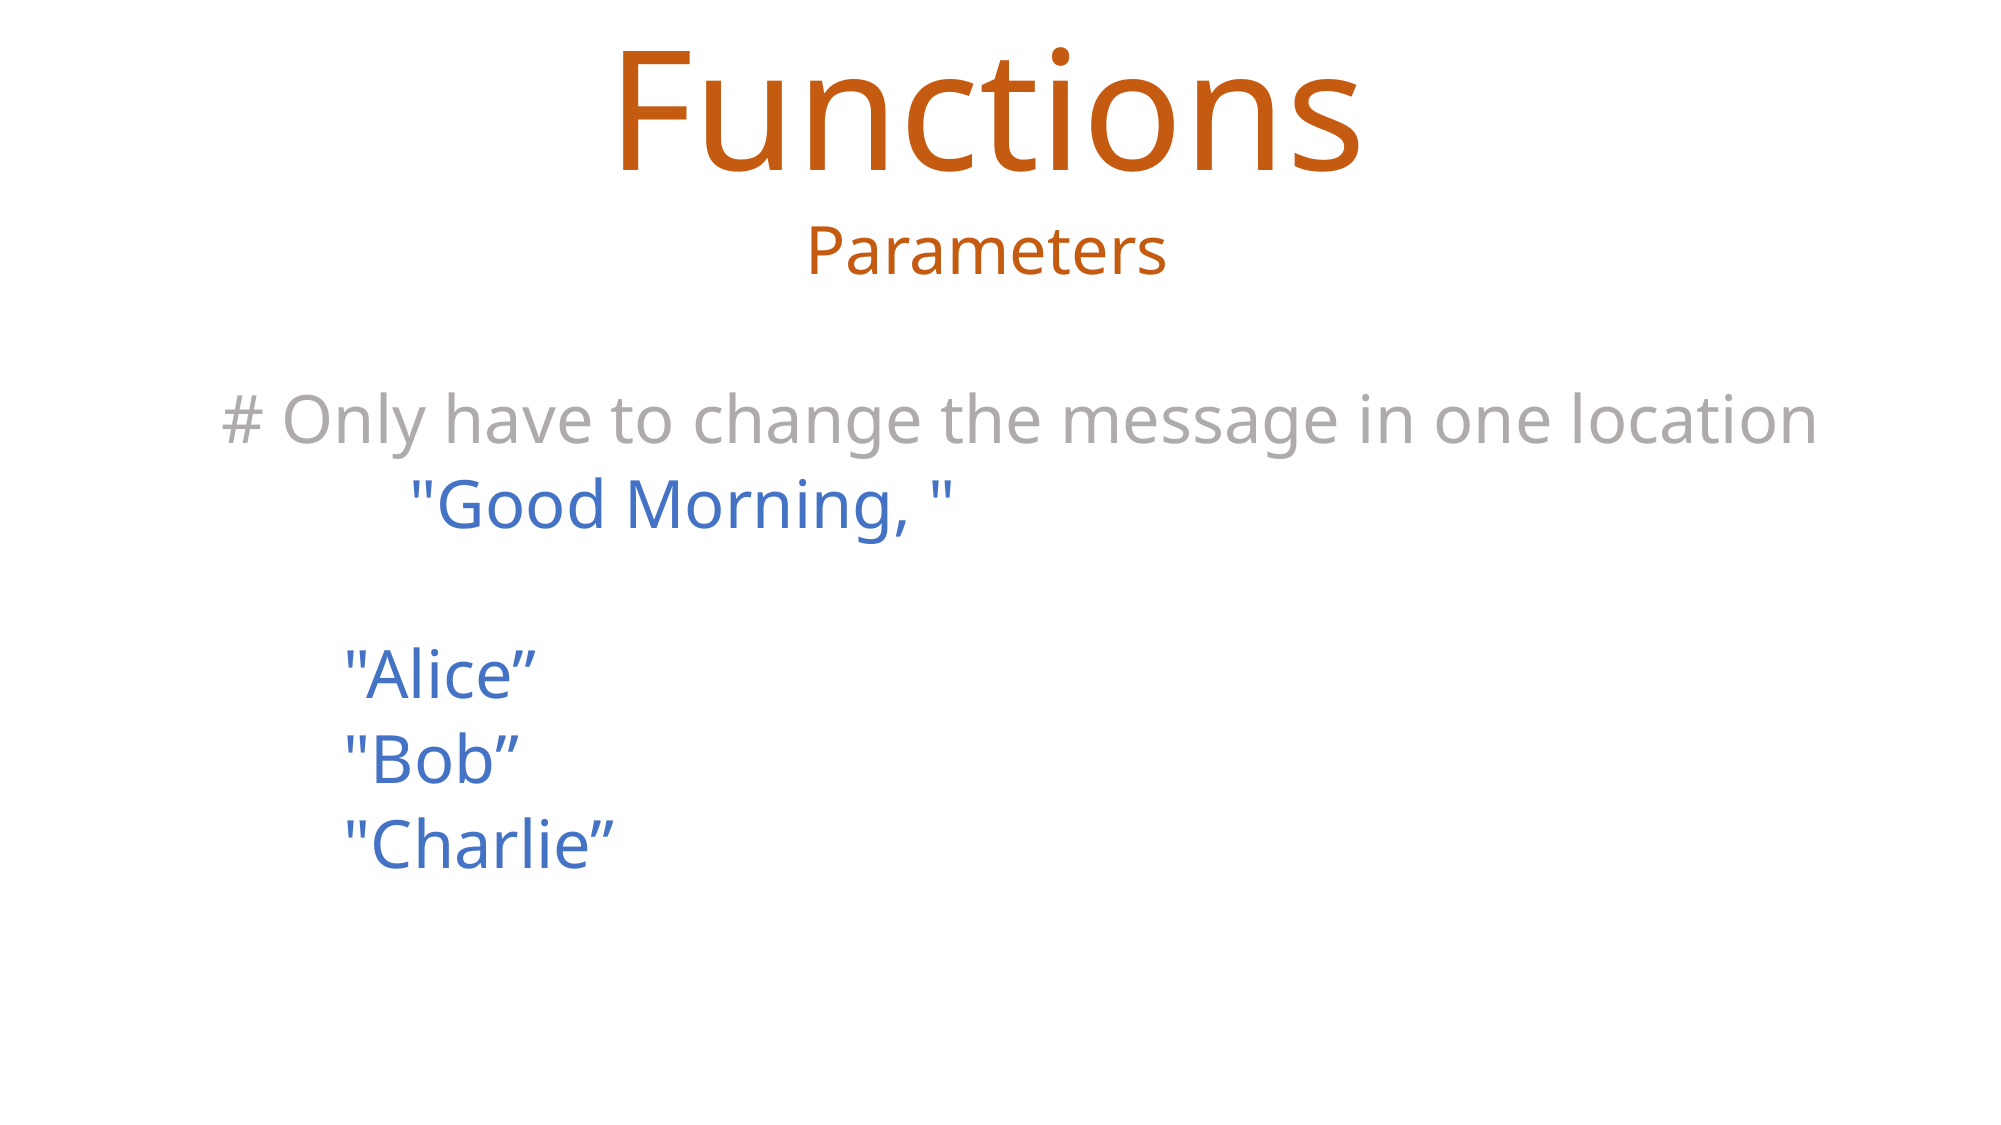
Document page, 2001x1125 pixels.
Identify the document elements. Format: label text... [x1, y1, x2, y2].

list Functions Parameters def hello(name): # Only have to change the message in one location print( "Good Morning, " + name) hello( "Alice” ) hello( "Bob” ) hello( "Charlie” ) [137, 34, 1863, 1088]
